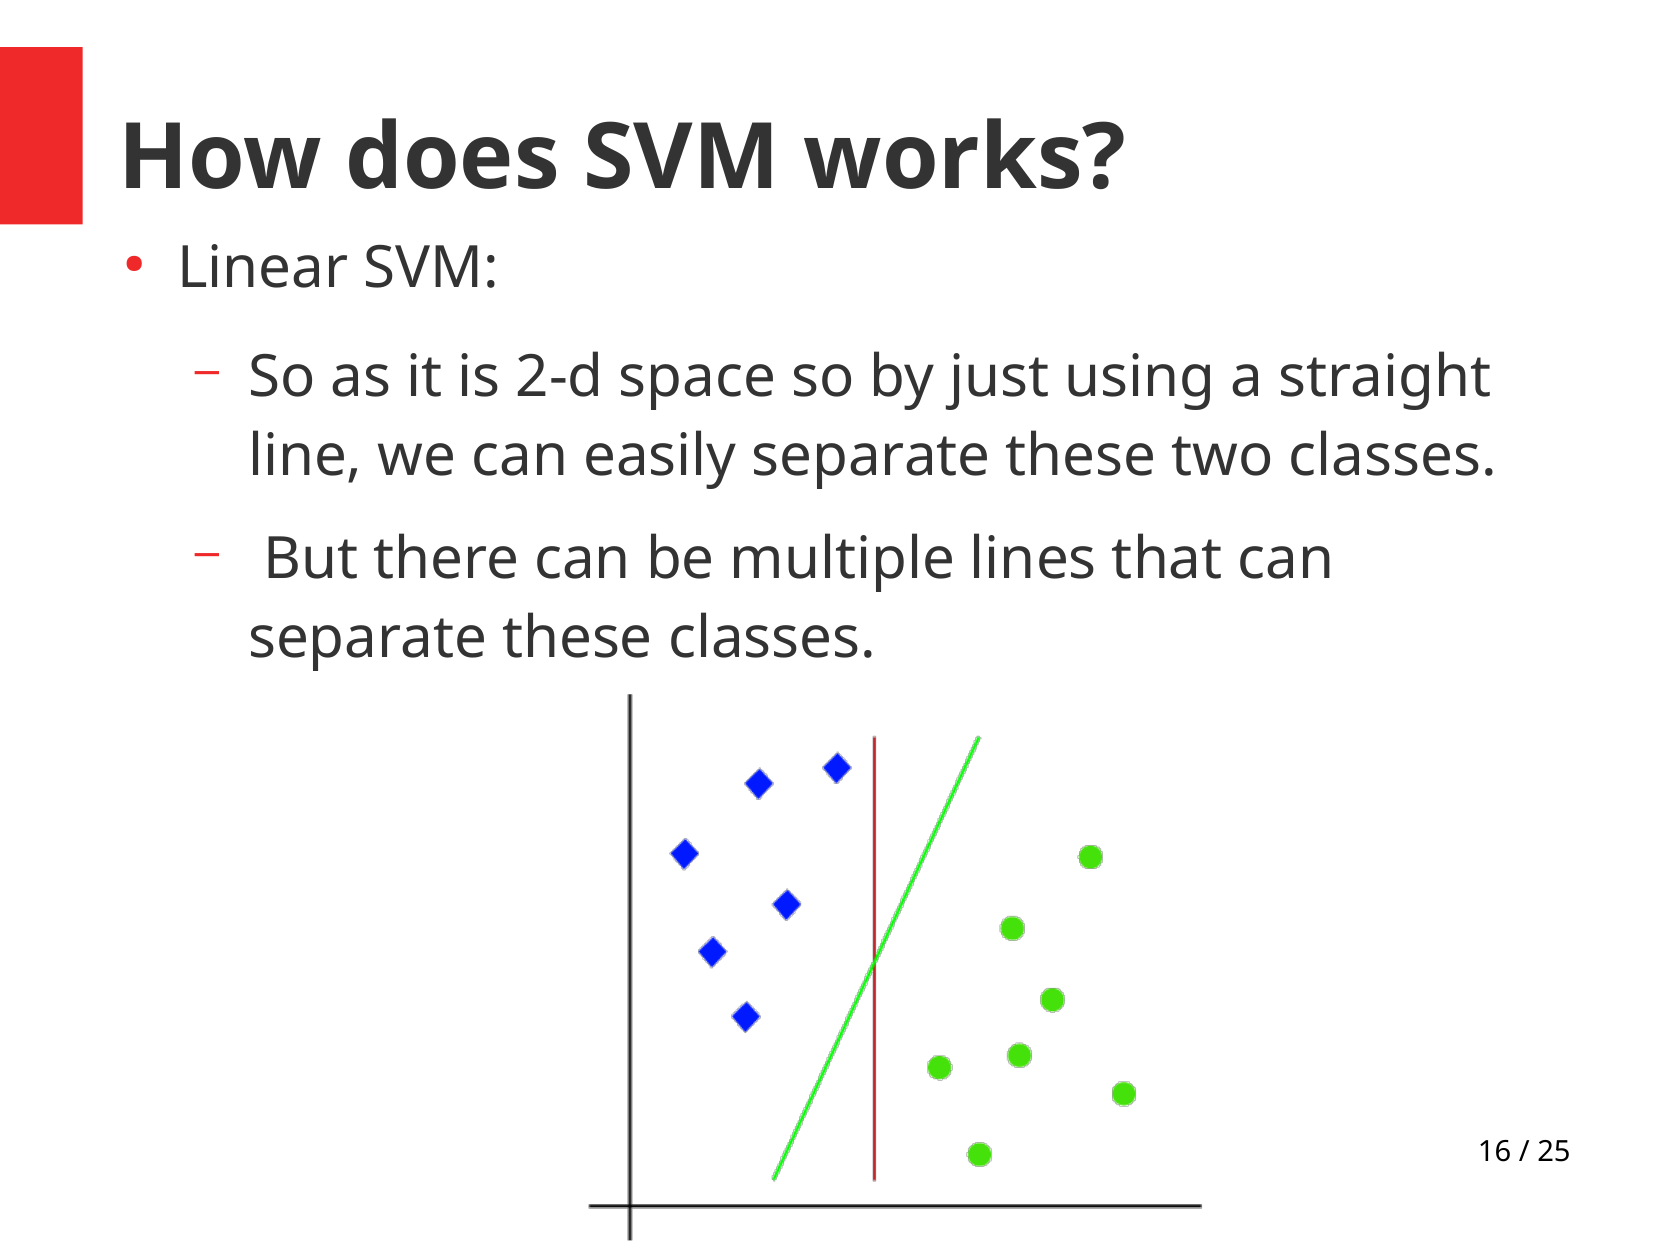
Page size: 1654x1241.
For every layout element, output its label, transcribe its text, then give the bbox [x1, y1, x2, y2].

list Linear SVM: So as it is 2-d space so by just using a straight line, we can easily separate these two classes. But there can be multiple lines that can separate these classes. [106, 225, 1524, 945]
picture [566, 683, 1241, 1241]
title How does SVM works? [118, 49, 1571, 257]
